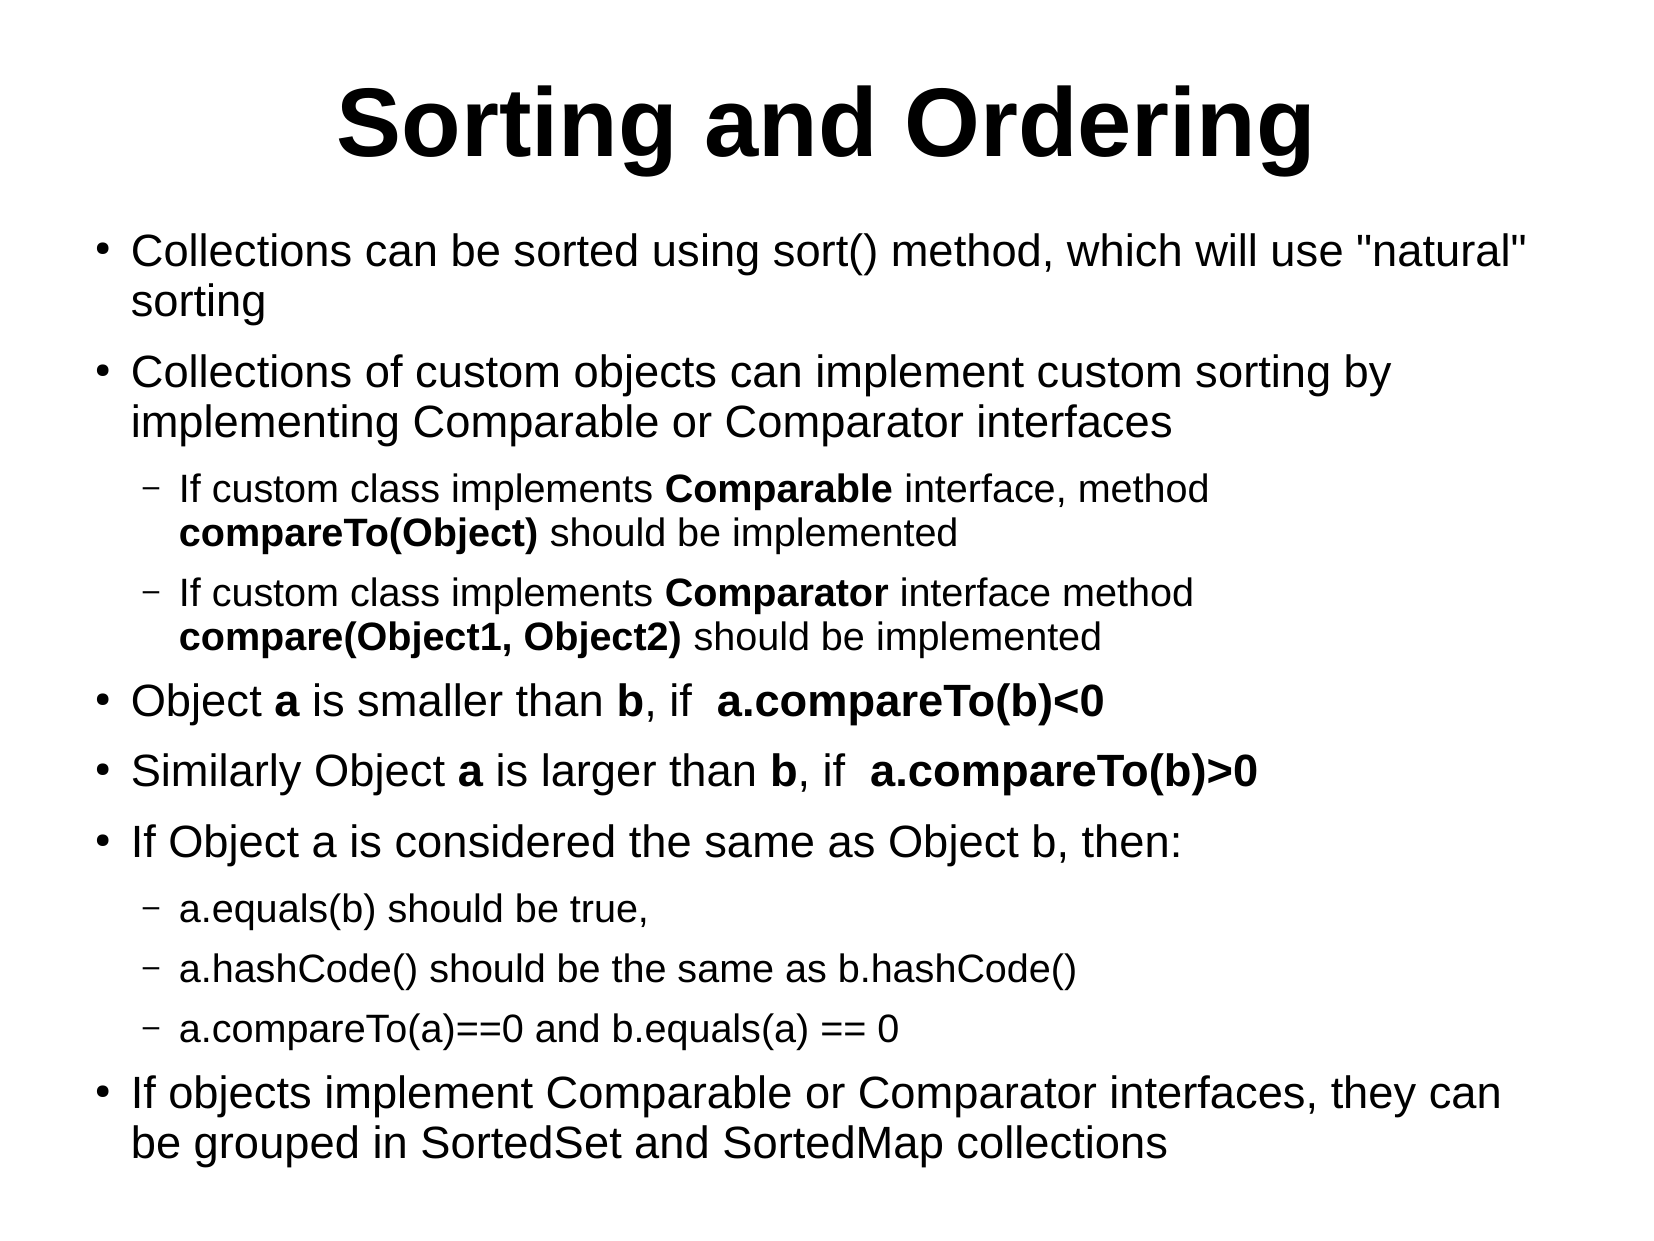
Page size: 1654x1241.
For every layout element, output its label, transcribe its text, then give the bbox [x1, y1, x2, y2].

title Sorting and Ordering [82, 49, 1571, 196]
list Collections can be sorted using sort() method, which will use "natural" sorting Collections of custom objects can implement custom sorting by implementing Comparable or Comparator interfaces If custom class implements Comparable interface, method compareTo(Object) should be implemented If custom class implements Comparator interface method compare(Object1, Object2) should be implemented Object a is smaller than b, if a.compareTo(b)<0 Similarly Object a is larger than b, if a.compareTo(b)>0 If Object a is considered the same as Object b, then: a.equals(b) should be true, a.hashCode() should be the same as b.hashCode() a.compareTo(a)==0 and b.equals(a) == 0 If objects implement Comparable or Comparator interfaces, they can be grouped in SortedSet and SortedMap collections [82, 225, 1538, 1186]
